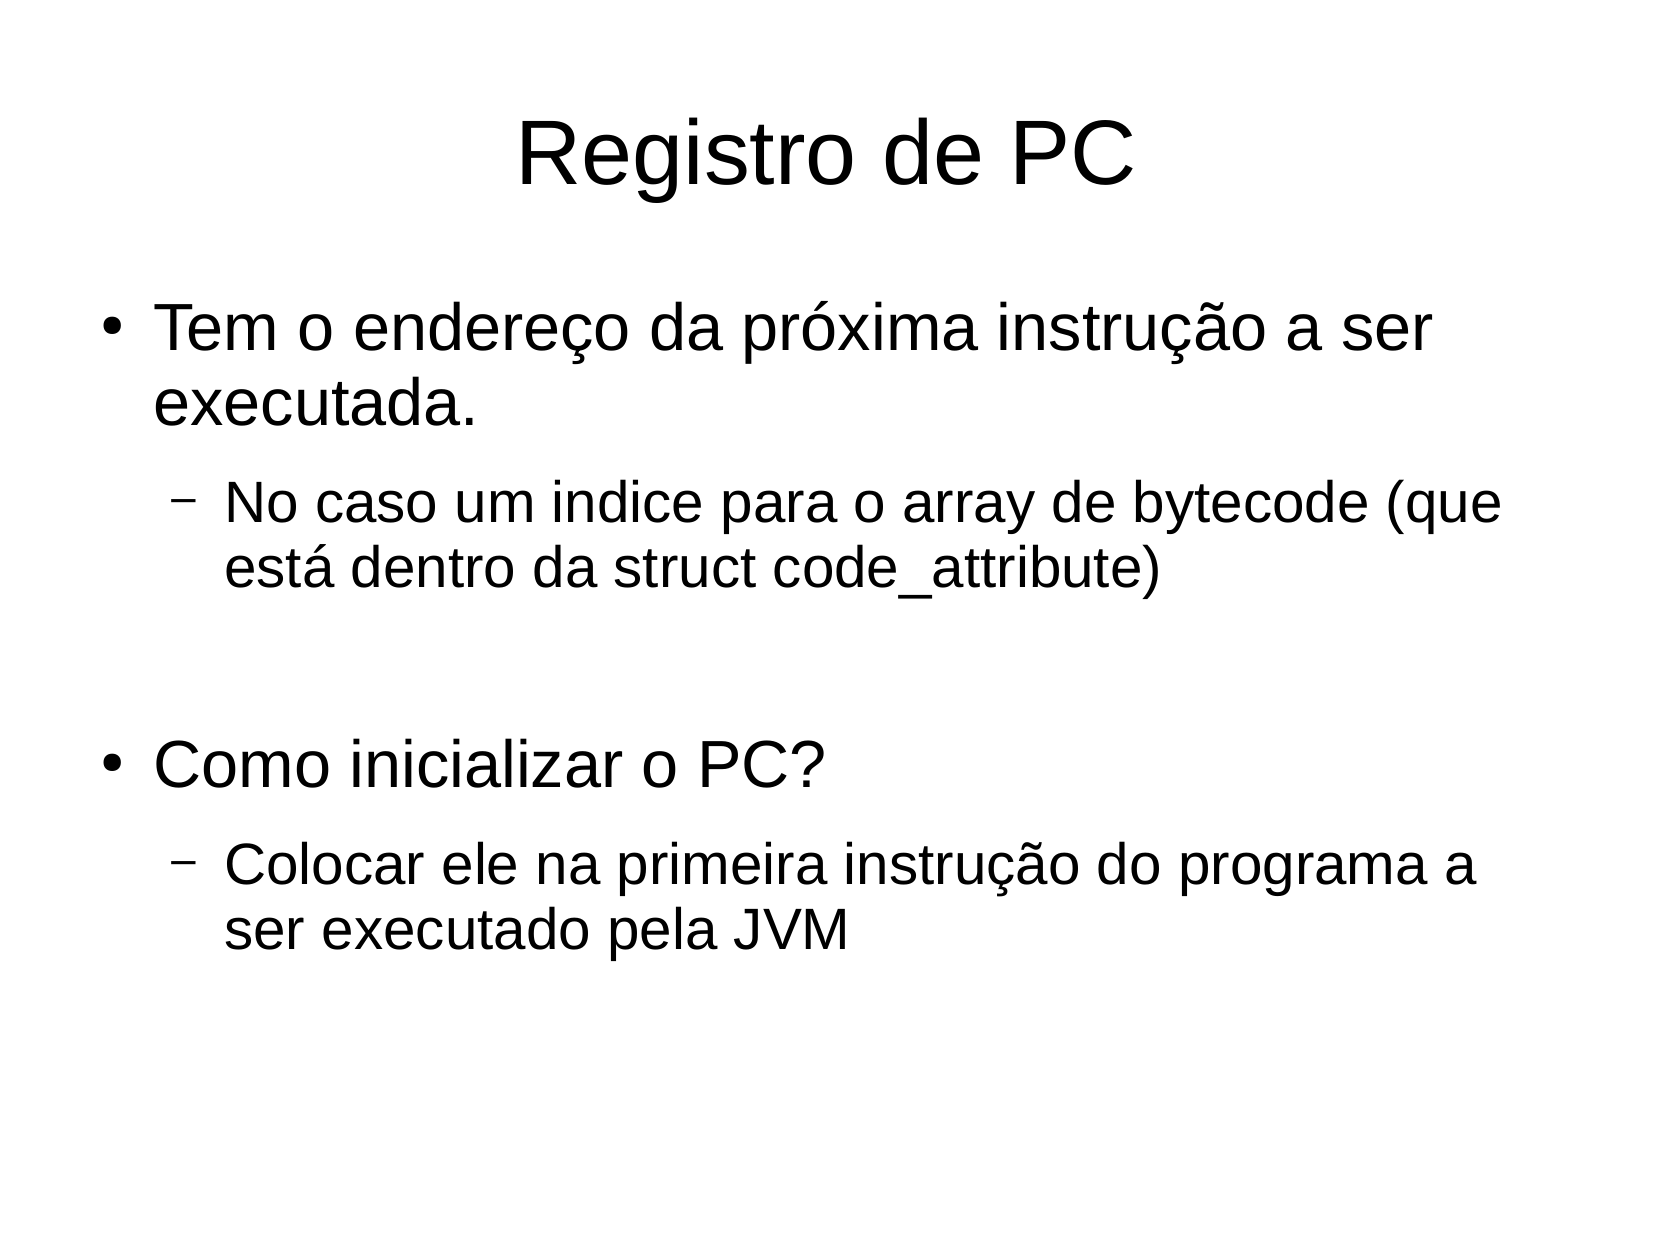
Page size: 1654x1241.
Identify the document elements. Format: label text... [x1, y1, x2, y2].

list Tem o endereço da próxima instrução a ser executada. No caso um indice para o array de bytecode (que está dentro da struct code_attribute) Como inicializar o PC? Colocar ele na primeira instrução do programa a ser executado pela JVM [82, 290, 1571, 1010]
title Registro de PC [82, 49, 1571, 257]
